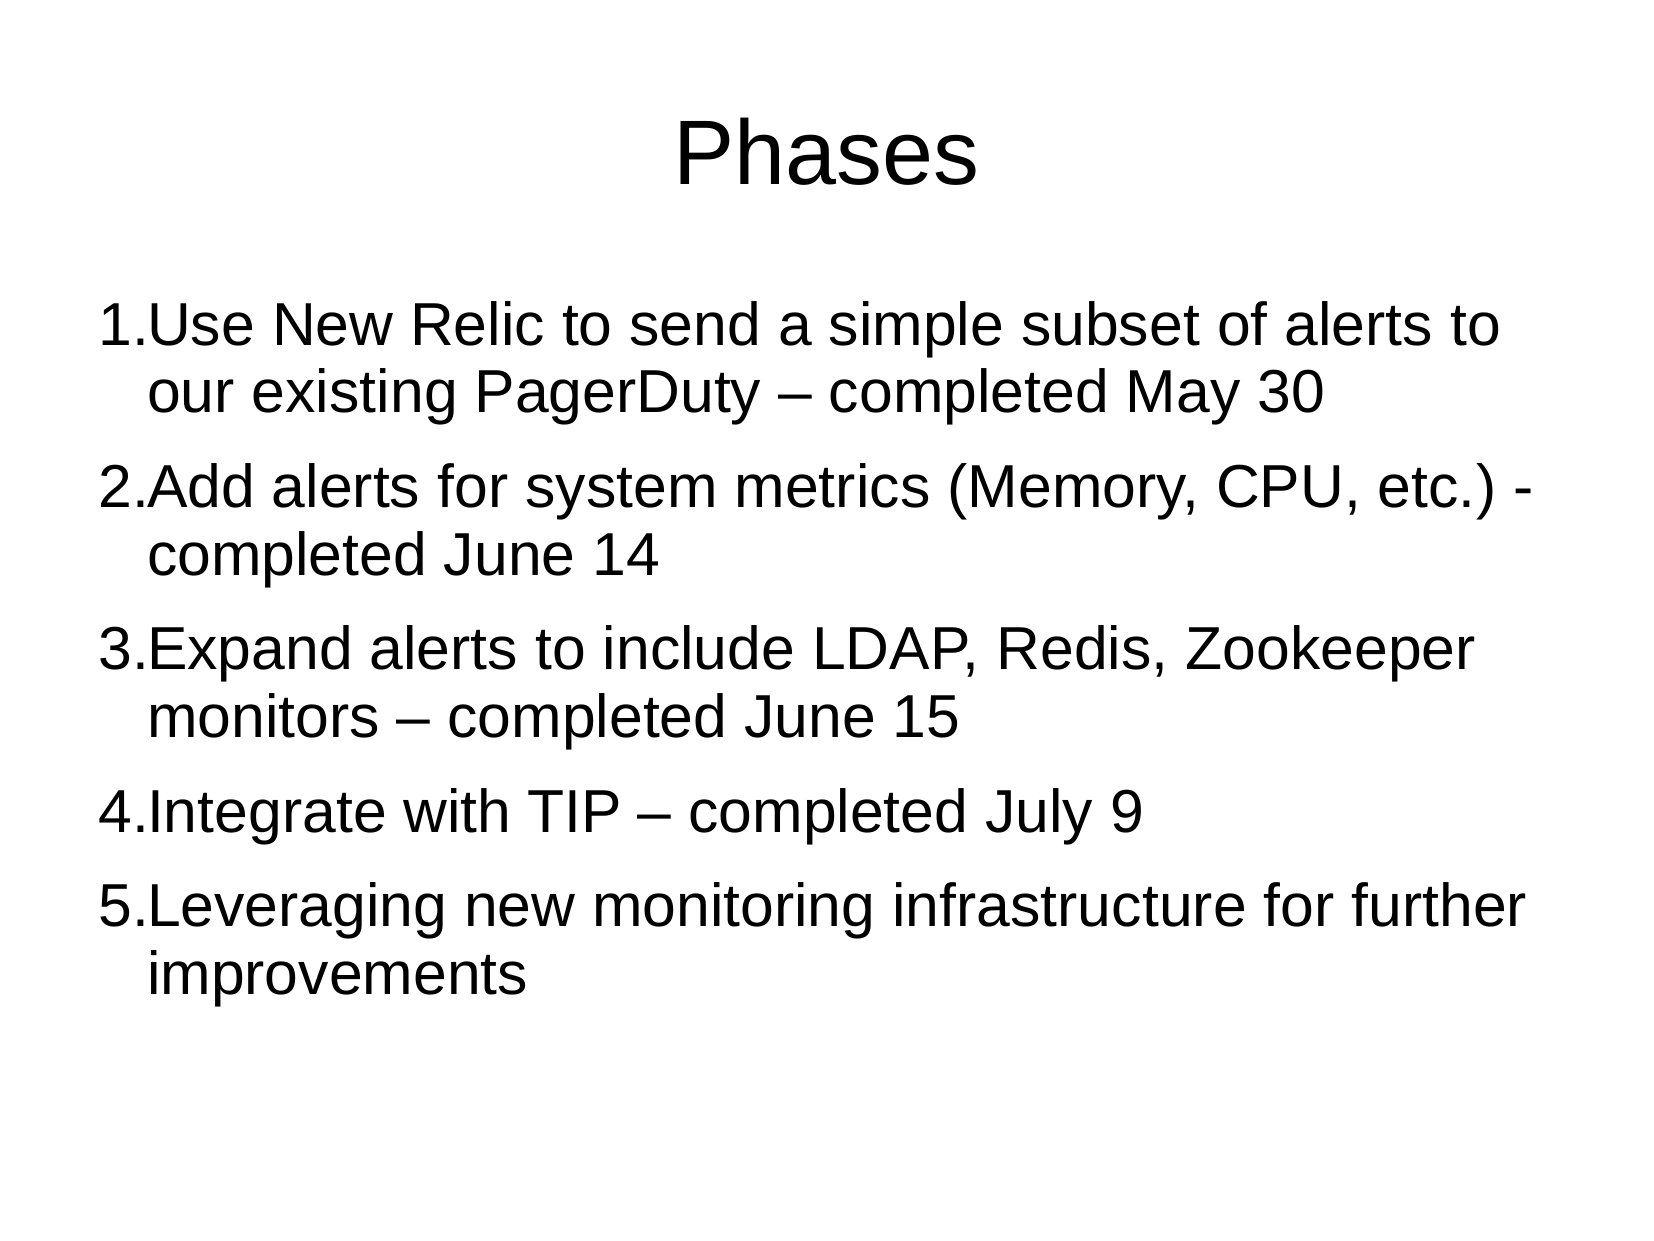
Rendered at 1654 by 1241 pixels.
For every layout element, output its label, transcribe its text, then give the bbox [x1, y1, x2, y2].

title Phases [82, 49, 1571, 257]
list Use New Relic to send a simple subset of alerts to our existing PagerDuty – completed May 30 Add alerts for system metrics (Memory, CPU, etc.) - completed June 14 Expand alerts to include LDAP, Redis, Zookeeper monitors – completed June 15 Integrate with TIP – completed July 9 Leveraging new monitoring infrastructure for further improvements [82, 290, 1571, 1010]
